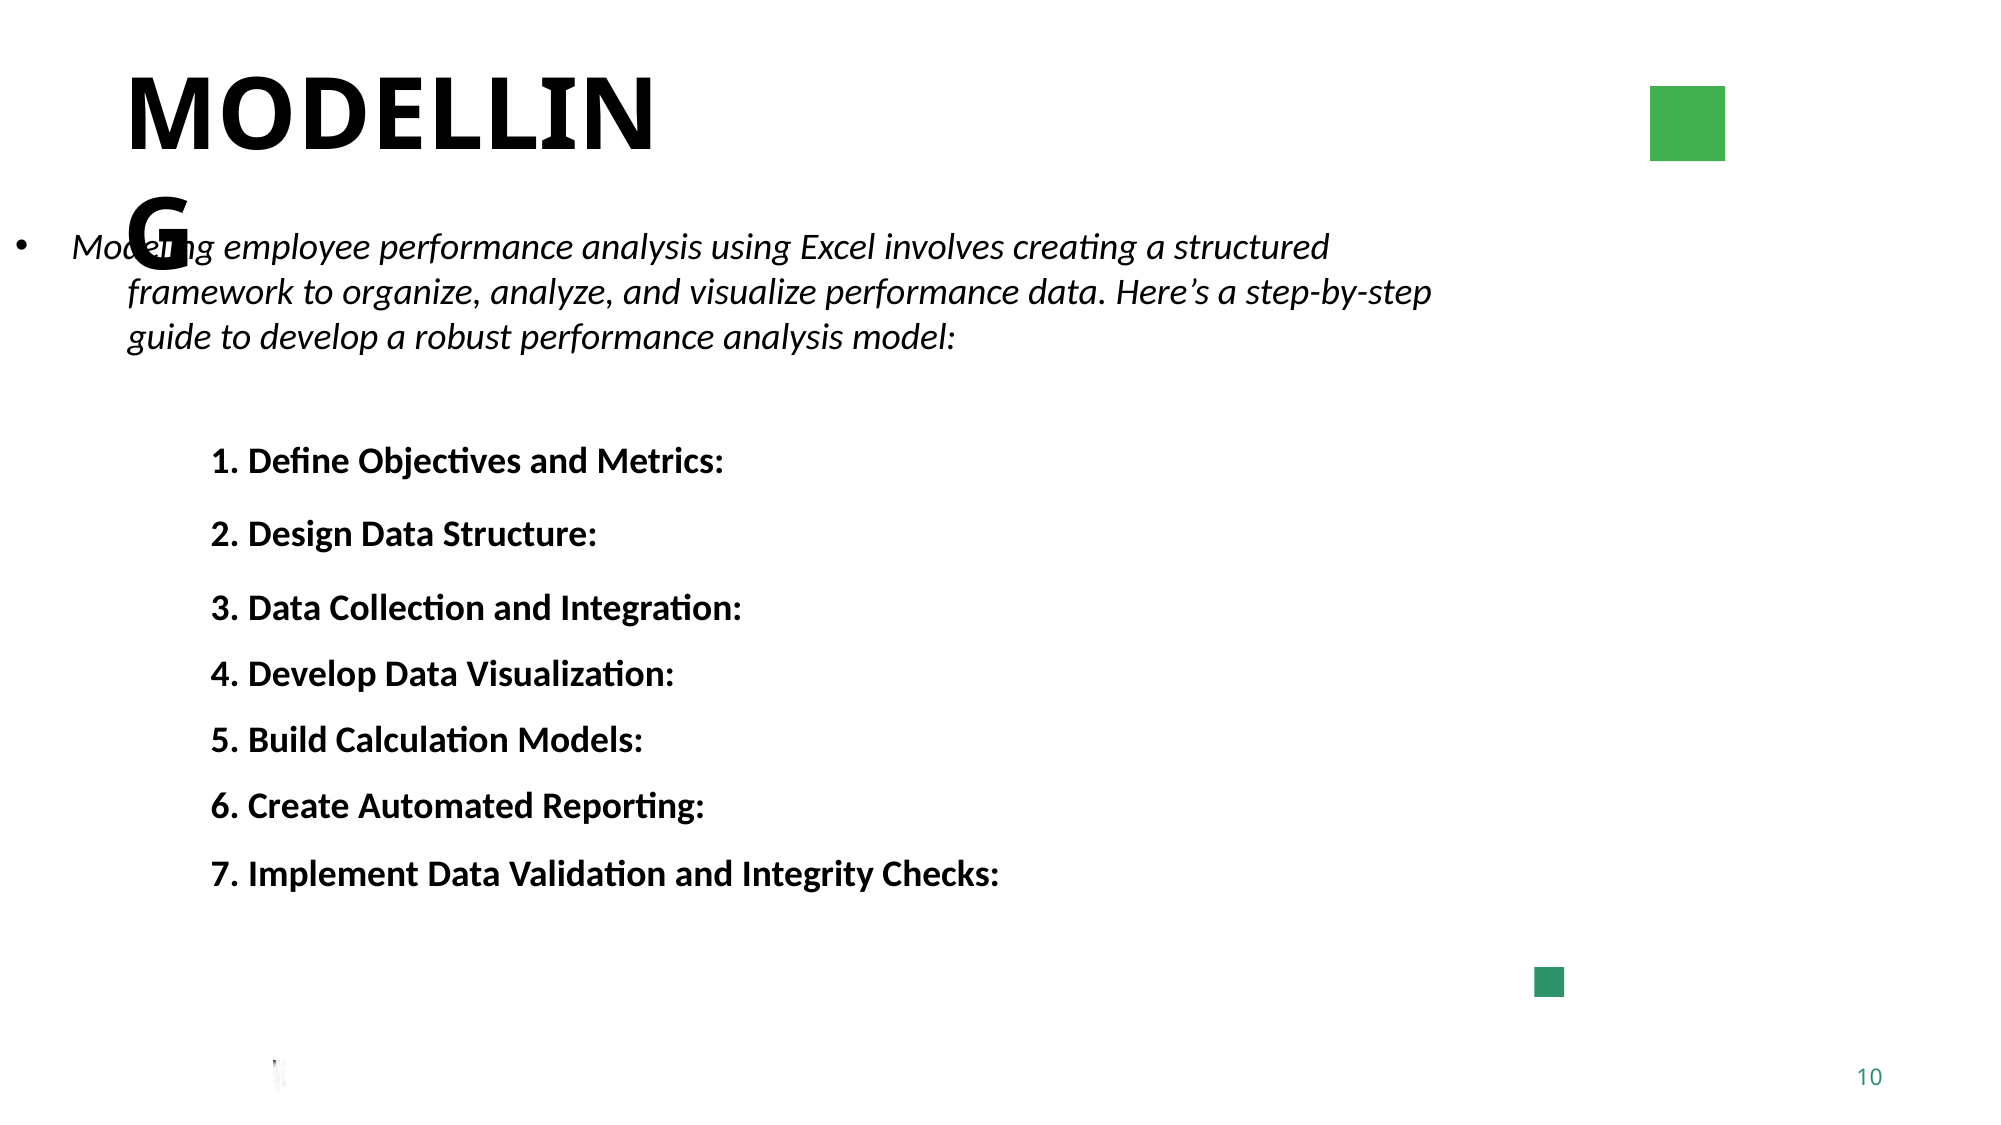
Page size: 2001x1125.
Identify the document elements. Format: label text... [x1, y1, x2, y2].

text_box 3. Data Collection and Integration: [195, 575, 1201, 636]
picture [273, 1060, 286, 1091]
text_box 4. Develop Data Visualization: [195, 641, 1201, 703]
text_box 6. Create Automated Reporting: [195, 773, 1201, 835]
text_box MODELLING [121, 47, 664, 173]
text_box [1650, 86, 1726, 162]
text_box 7. Implement Data Validation and Integrity Checks: [195, 841, 1201, 902]
text_box [1534, 967, 1565, 997]
text_box 2. Design Data Structure: [195, 501, 1201, 563]
text_box 10 [1849, 1061, 1888, 1094]
text_box 5. Build Calculation Models: [195, 707, 1201, 769]
text_box 1. Define Objectives and Metrics: [195, 428, 1201, 490]
text_box Modeling employee performance analysis using Excel involves creating a structured framework to organize, analyze, and visualize performance data. Here’s a step-by-step guide to develop a robust performance analysis model: [0, 214, 1469, 366]
